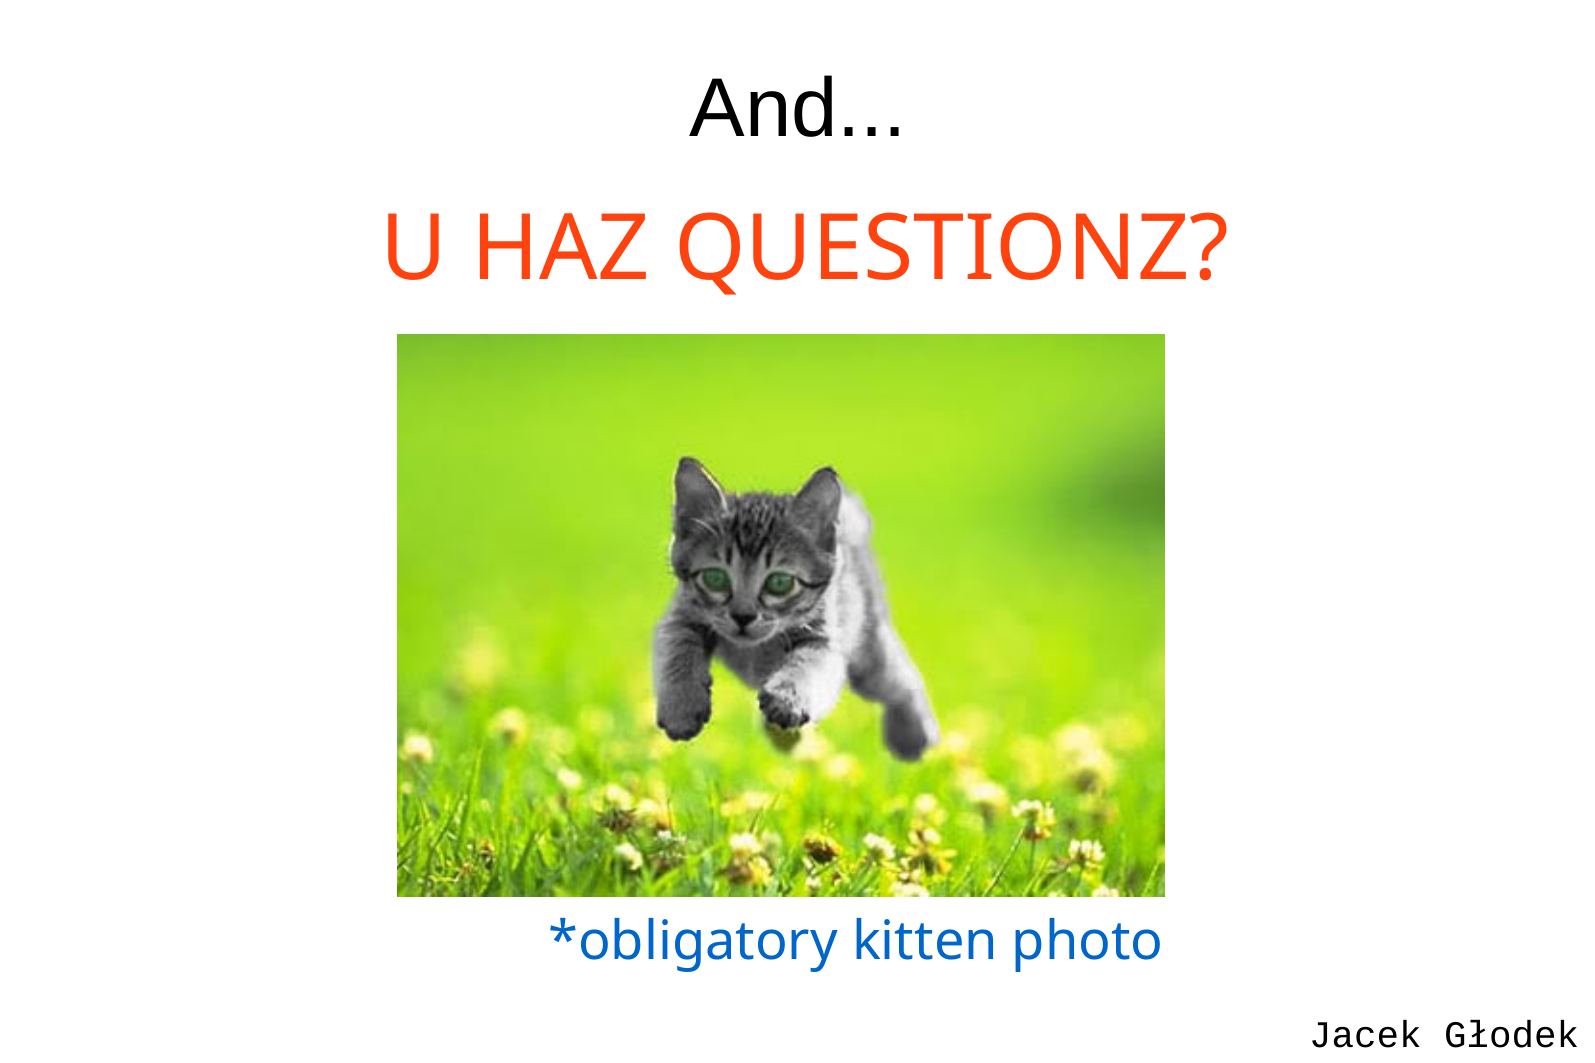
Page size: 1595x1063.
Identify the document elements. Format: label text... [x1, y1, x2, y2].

text_box And... [67, 53, 1530, 162]
text_box Jacek Głodek [1294, 1008, 1595, 1063]
picture [397, 334, 1165, 897]
text_box U HAZ QUESTIONZ? [365, 173, 1411, 324]
text_box *obligatory kitten photo [533, 894, 1579, 1045]
